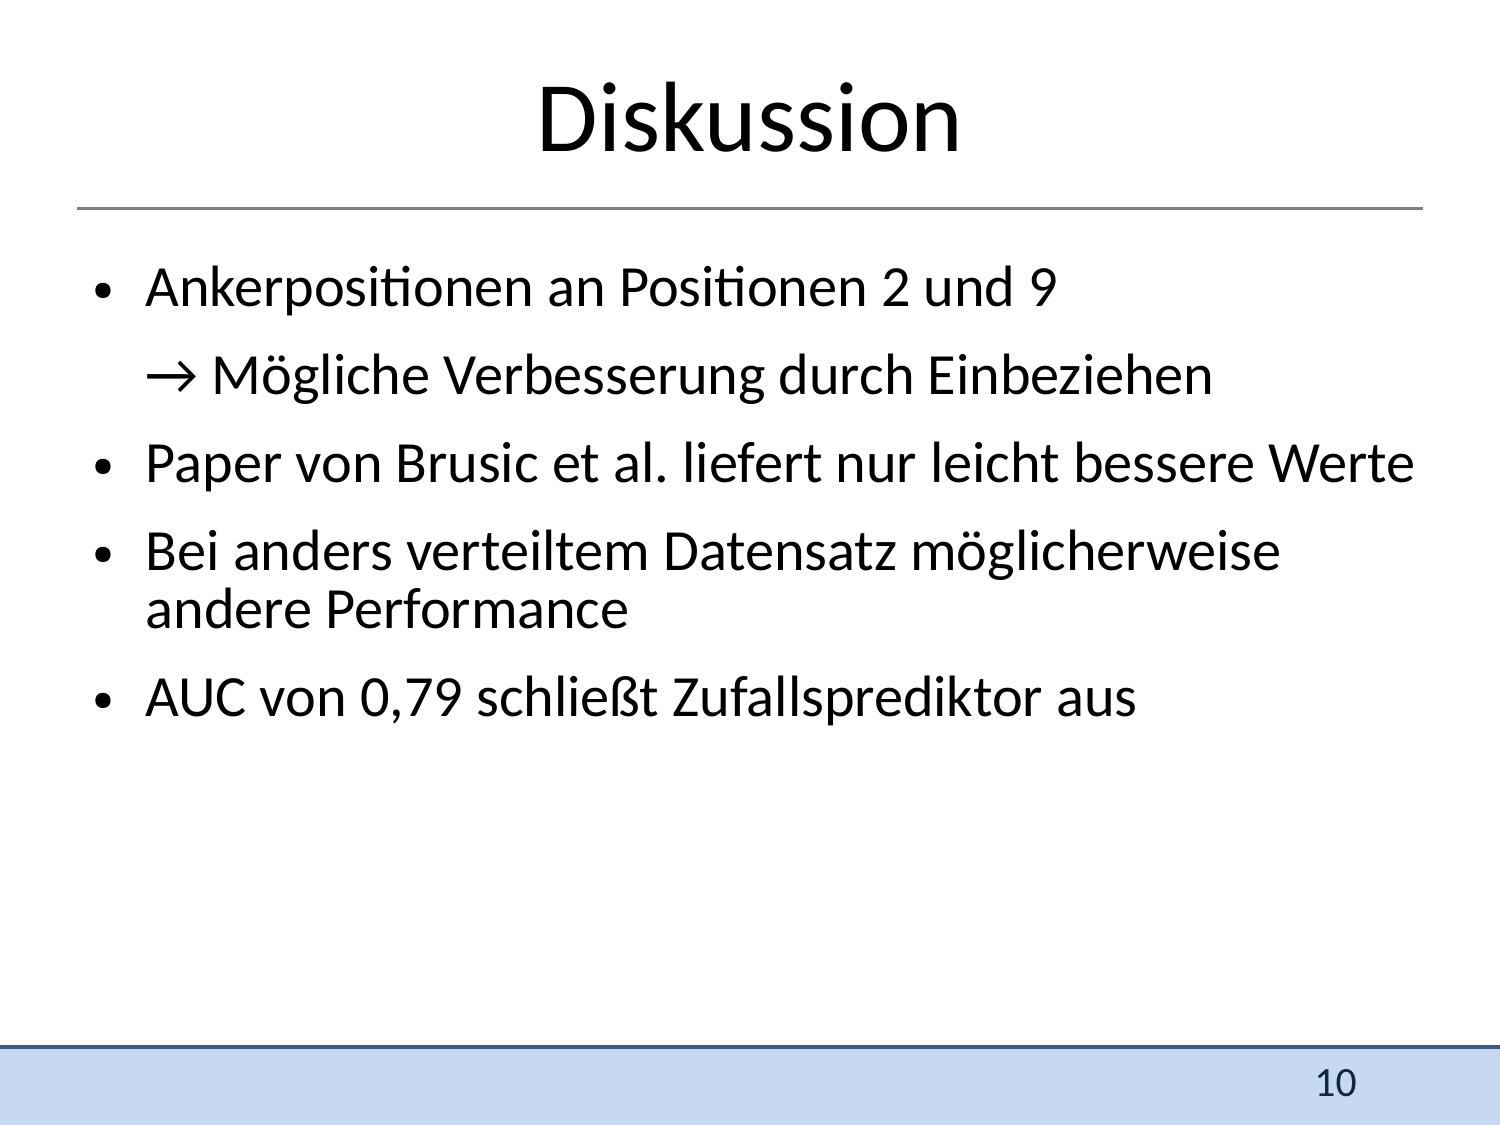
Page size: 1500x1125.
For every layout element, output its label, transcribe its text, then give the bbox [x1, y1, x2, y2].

list Ankerpositionen an Positionen 2 und 9 → Mögliche Verbesserung durch Einbeziehen Paper von Brusic et al. liefert nur leicht bessere Werte Bei anders verteiltem Datensatz möglicherweise andere Performance AUC von 0,79 schließt Zufallsprediktor aus [75, 263, 1425, 916]
title Diskussion [76, 45, 1424, 209]
